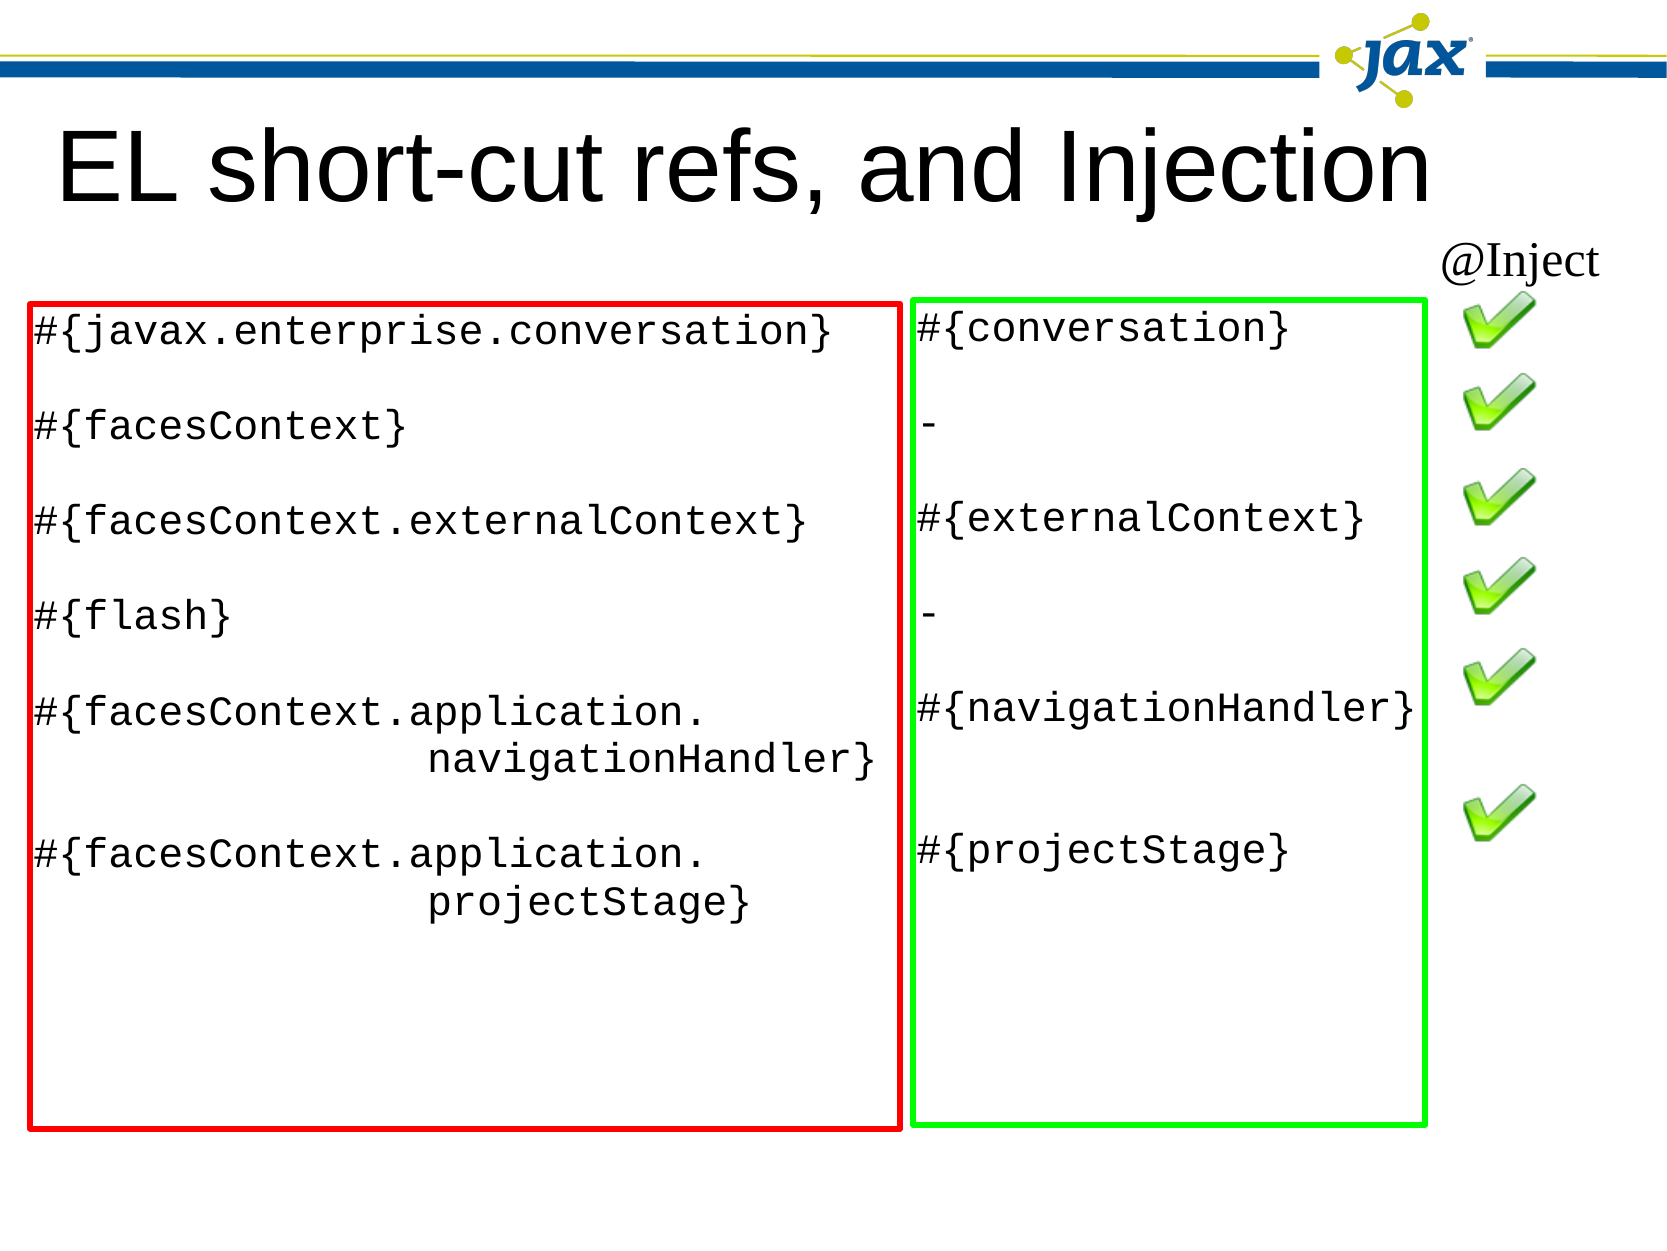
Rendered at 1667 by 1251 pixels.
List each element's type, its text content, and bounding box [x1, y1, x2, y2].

text_box @Inject [1425, 219, 1651, 294]
list #{conversation} - #{externalContext} - #{navigationHandler} #{projectStage} [913, 300, 1426, 1126]
picture [1335, 13, 1473, 91]
picture [1462, 282, 1538, 358]
list #{javax.enterprise.conversation} #{facesContext} #{facesContext.externalContext} #{flash} #{facesContext.application. navigationHandler} #{facesContext.application. projectStage} [30, 303, 901, 1129]
picture [1462, 364, 1538, 440]
title EL short-cut refs, and Injection [40, 91, 1627, 230]
picture [1462, 459, 1538, 535]
picture [1462, 639, 1538, 715]
picture [1462, 548, 1538, 624]
picture [1462, 775, 1538, 851]
